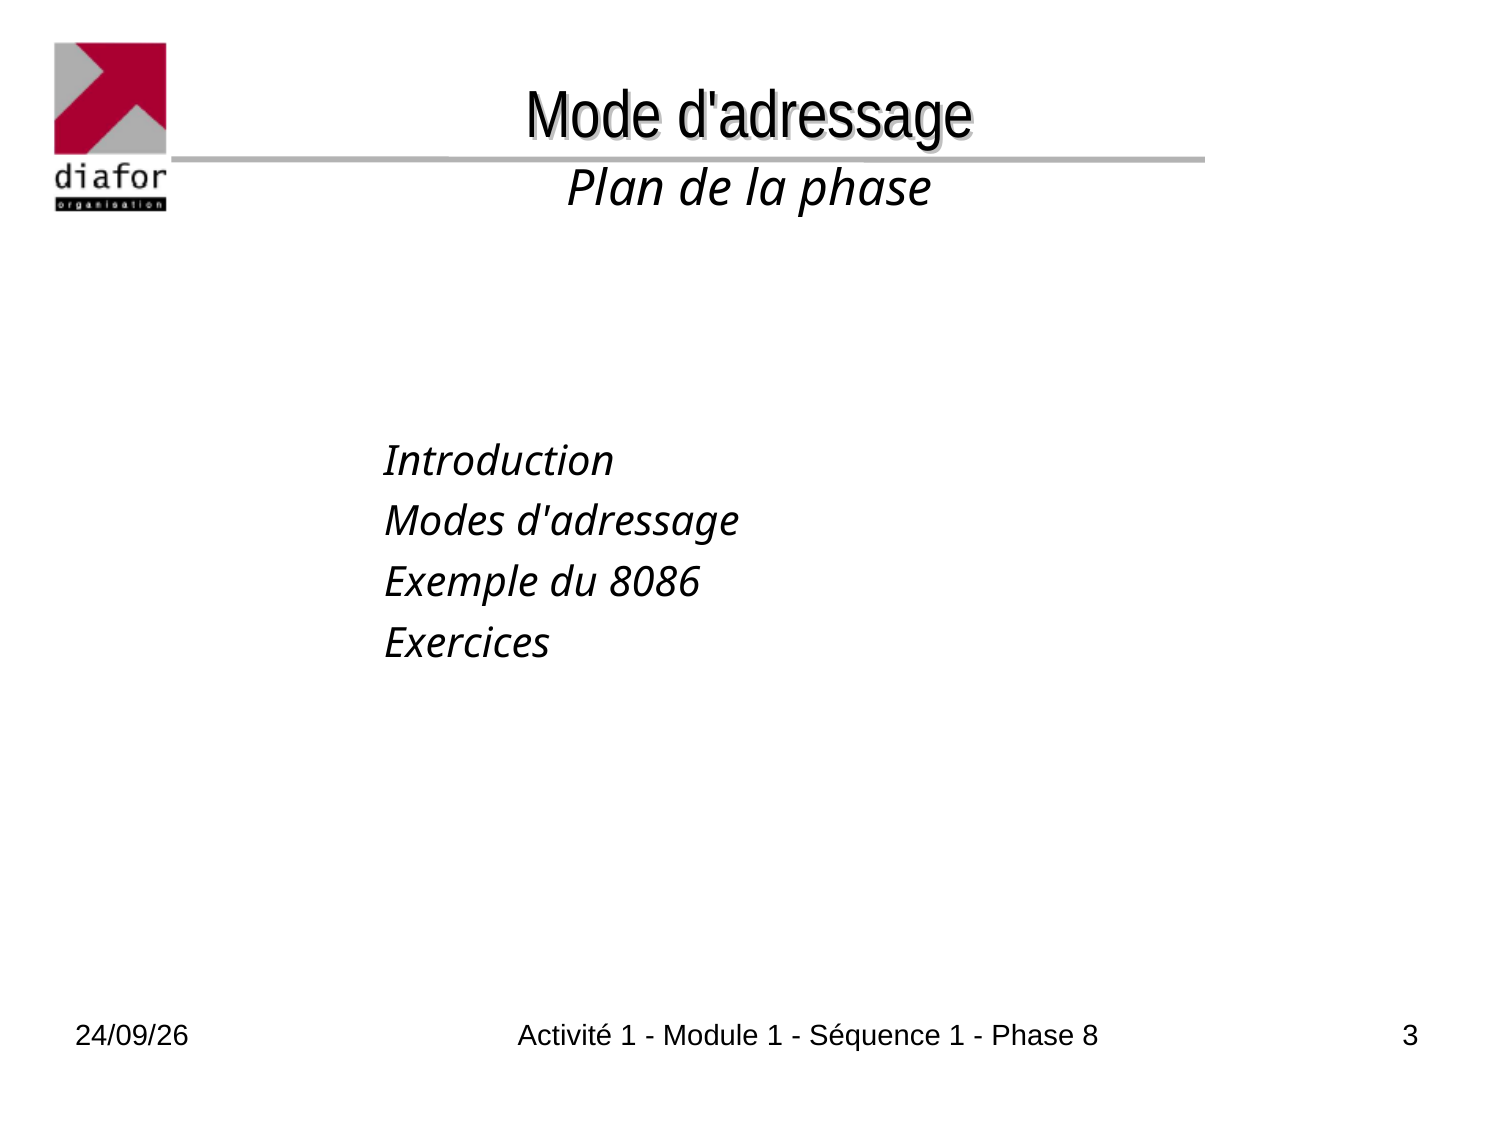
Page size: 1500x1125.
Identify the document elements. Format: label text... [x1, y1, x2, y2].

title Mode d'adressage Plan de la phase [75, 45, 1426, 250]
picture [53, 42, 168, 213]
list Introduction Modes d'adressage Exemple du 8086 Exercices [383, 440, 1300, 810]
